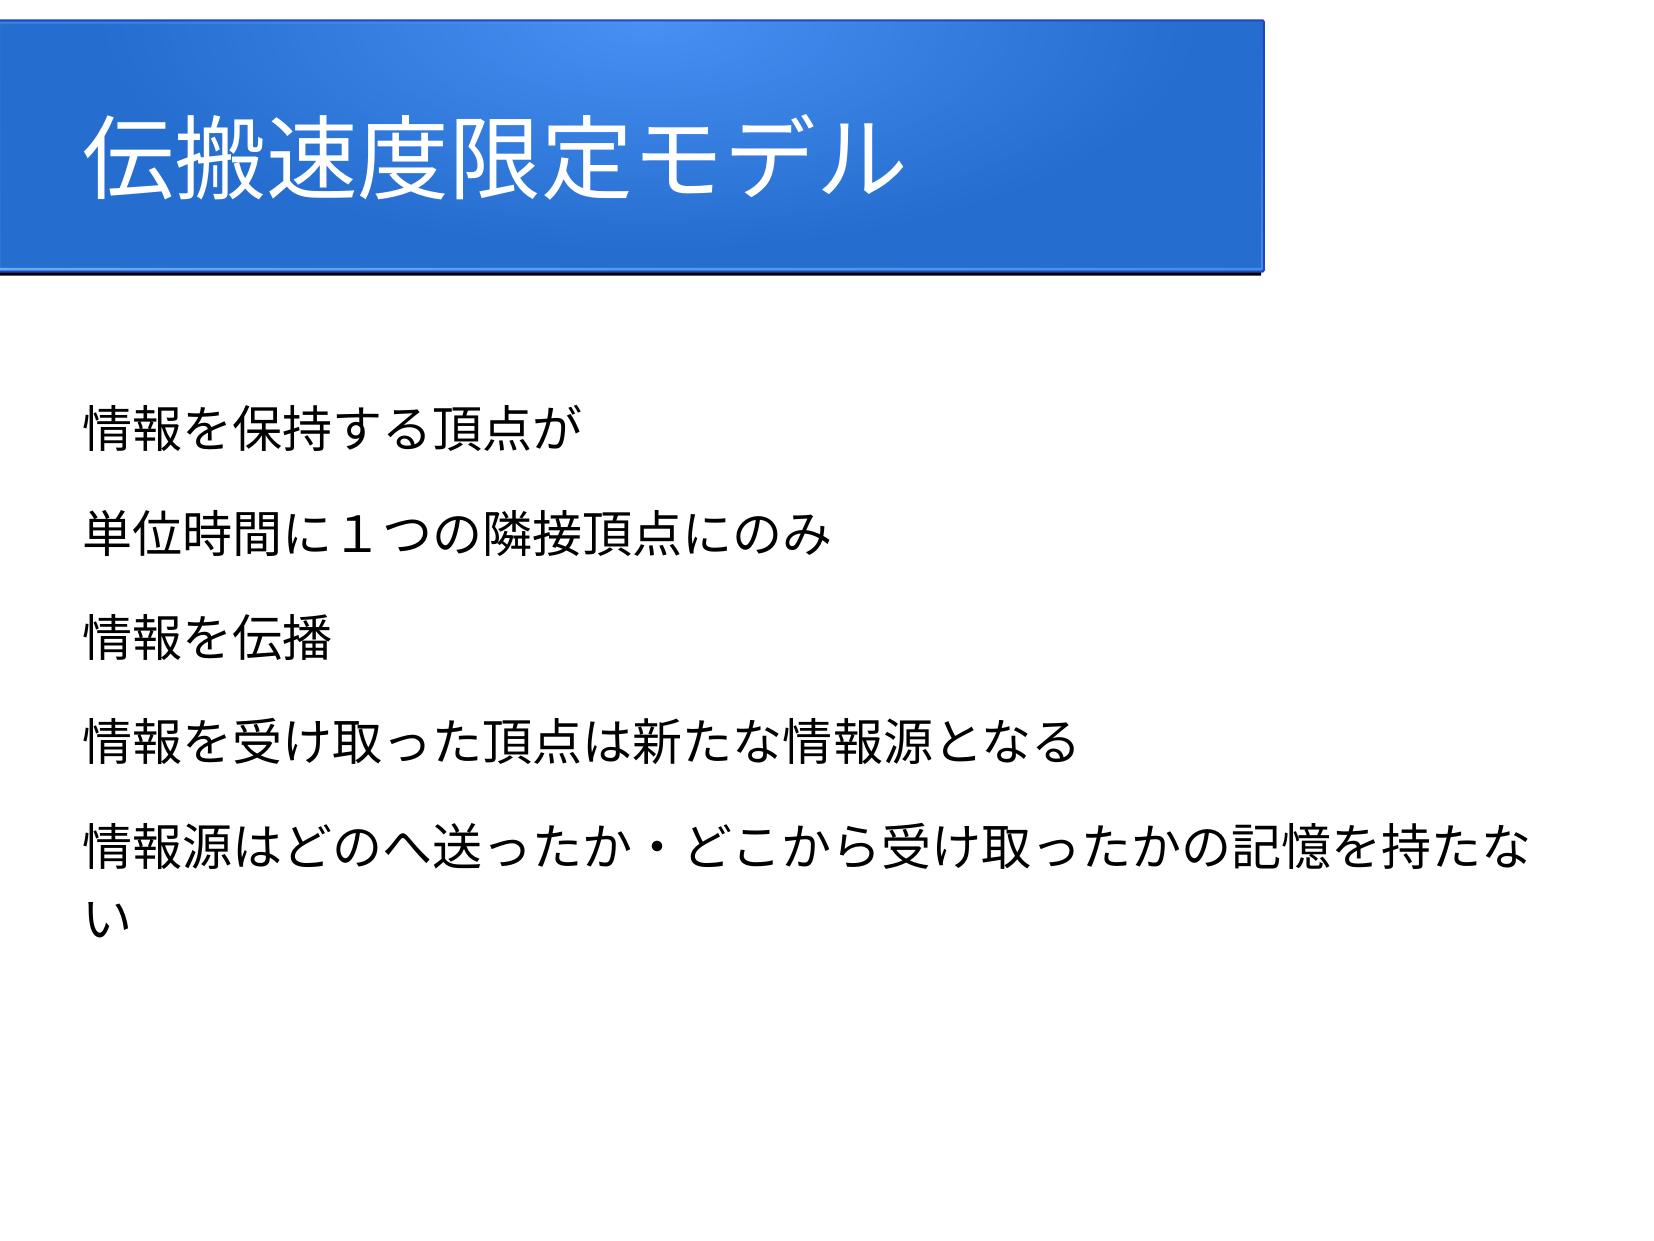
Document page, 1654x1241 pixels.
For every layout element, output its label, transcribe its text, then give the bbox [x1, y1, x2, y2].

list 情報を保持する頂点が 単位時間に１つの隣接頂点にのみ 情報を伝播 情報を受け取った頂点は新たな情報源となる 情報源はどのへ送ったか・どこから受け取ったかの記憶を持たない [82, 389, 1538, 1010]
title 伝搬速度限定モデル [82, 49, 1250, 257]
